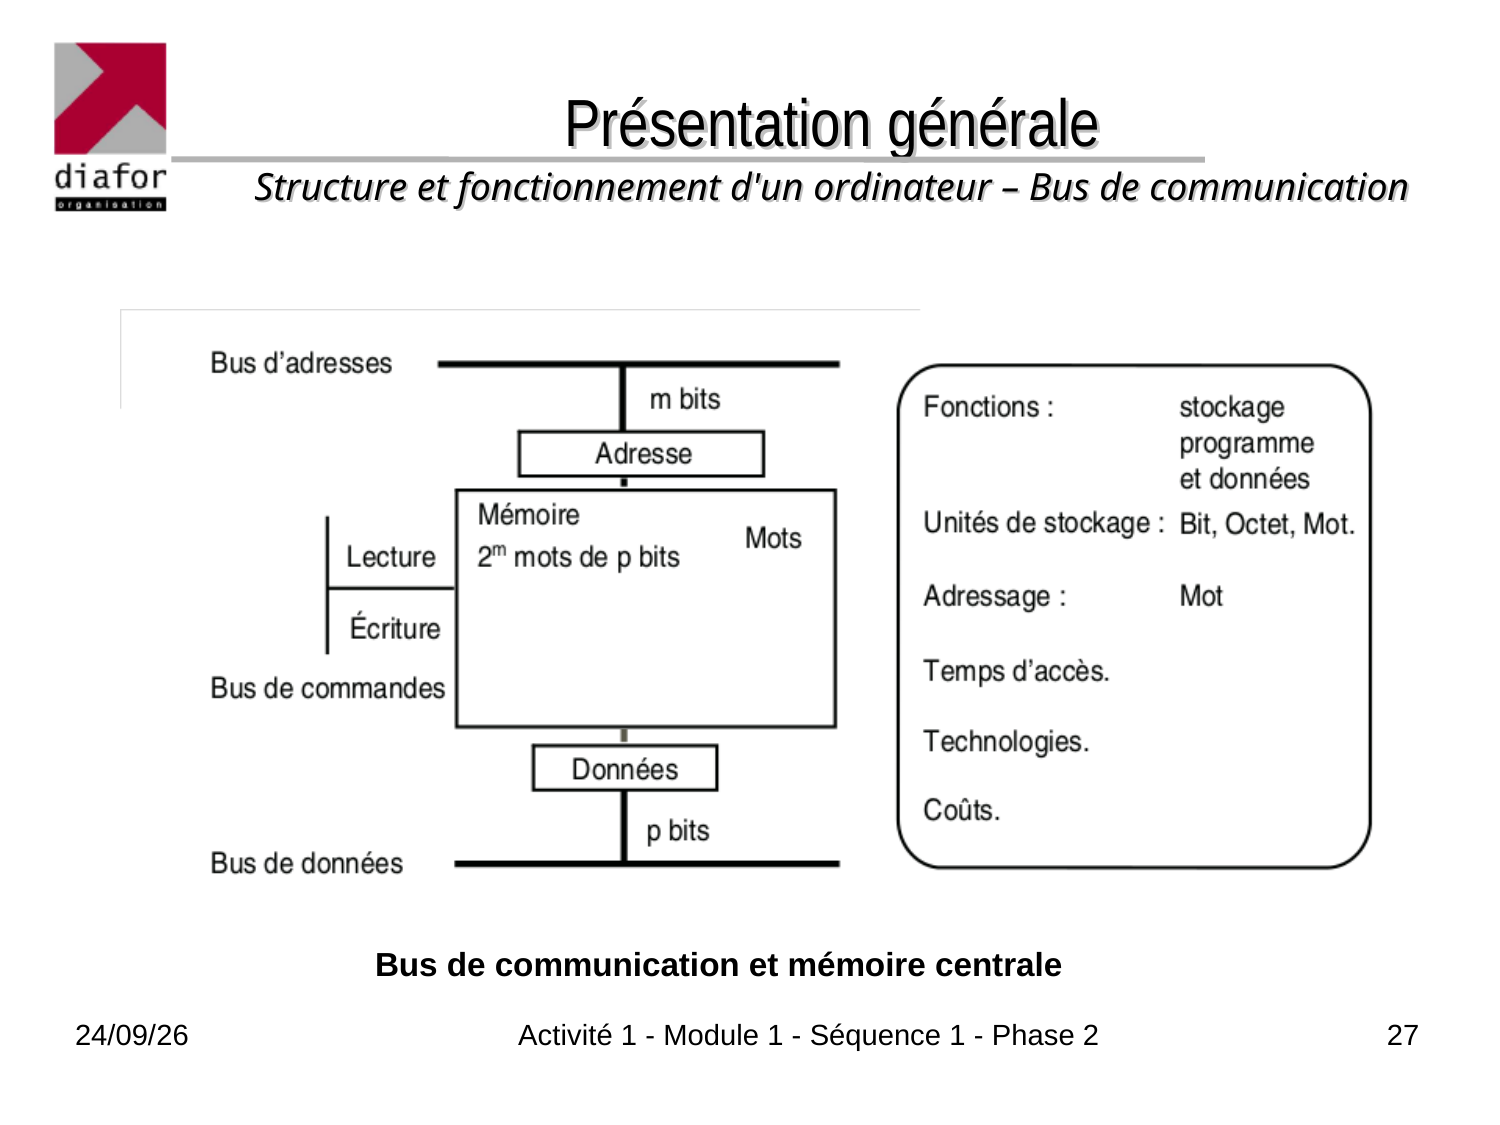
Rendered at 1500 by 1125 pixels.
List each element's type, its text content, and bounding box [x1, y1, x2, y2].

picture [53, 42, 168, 213]
picture [120, 309, 1405, 900]
text_box Bus de communication et mémoire centrale [360, 944, 1093, 991]
title Présentation générale Structure et fonctionnement d'un ordinateur – Bus de communication [157, 45, 1500, 250]
